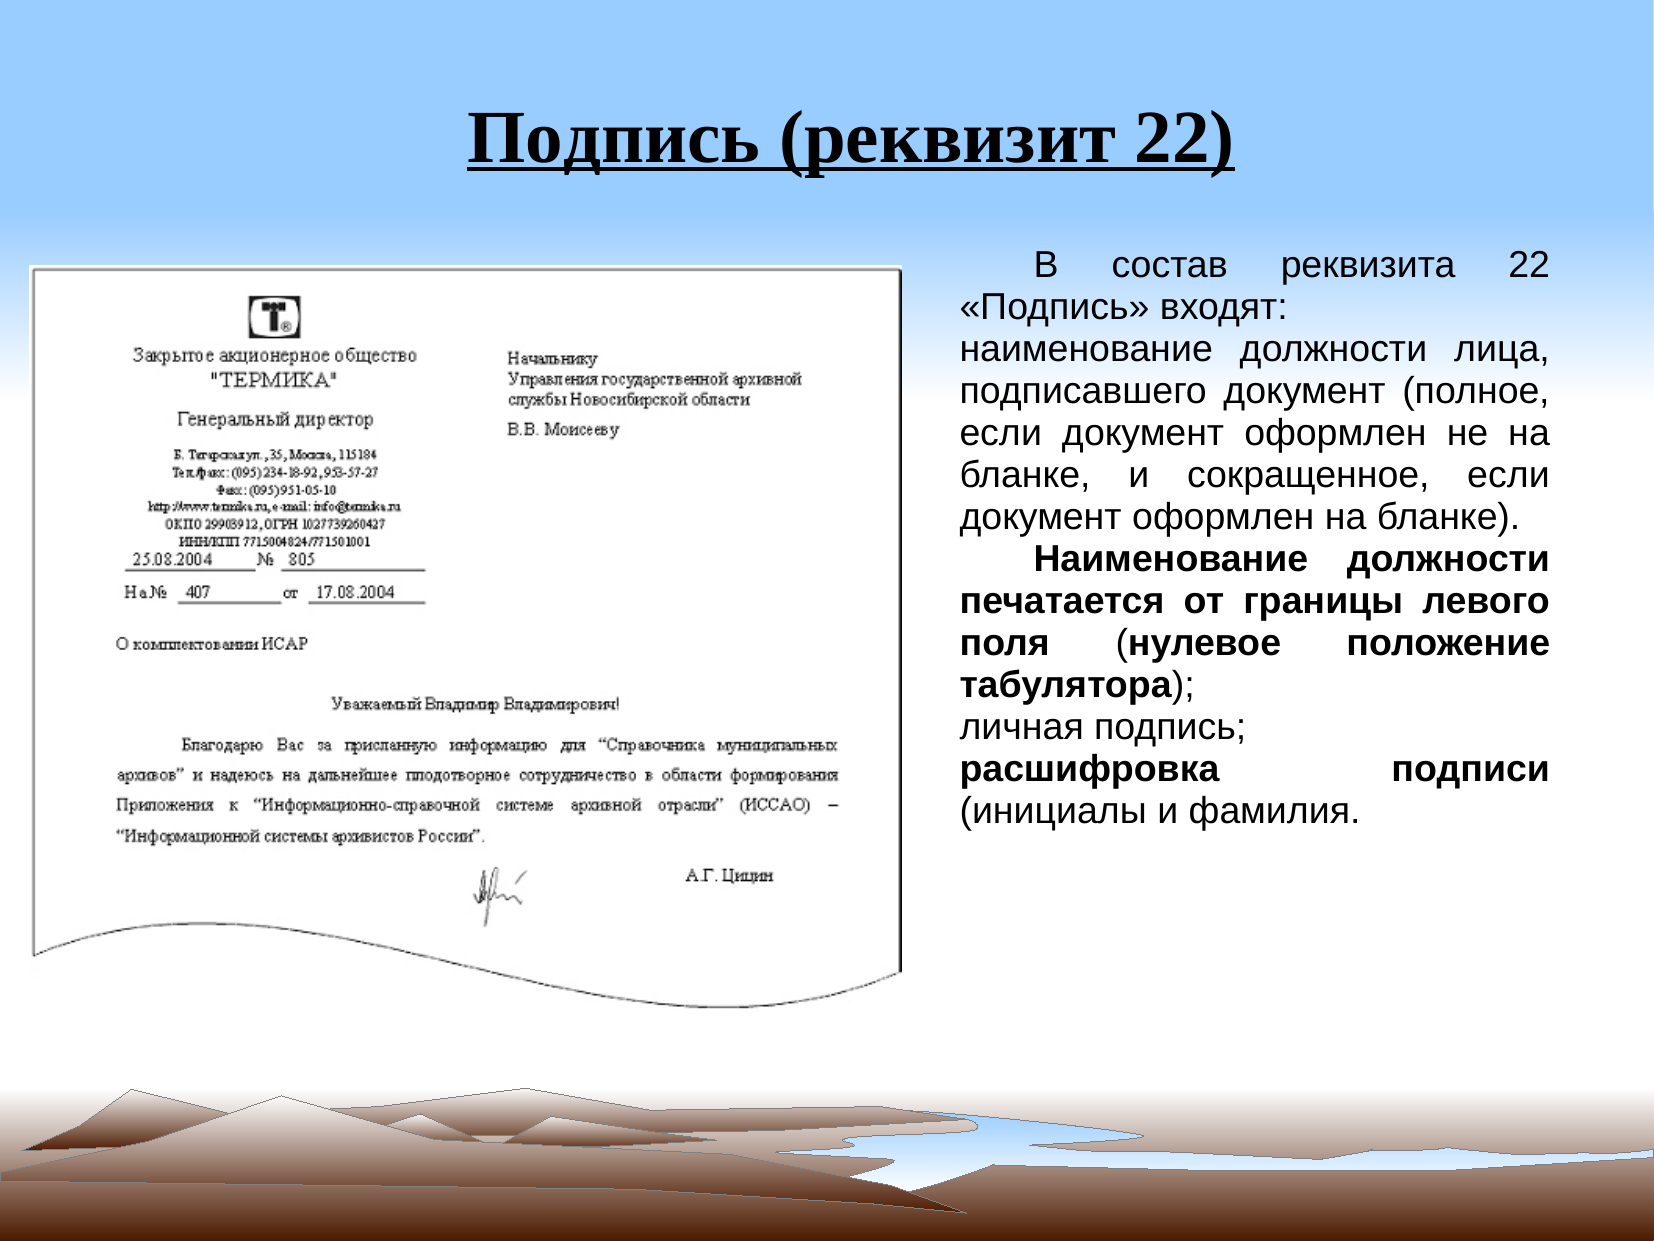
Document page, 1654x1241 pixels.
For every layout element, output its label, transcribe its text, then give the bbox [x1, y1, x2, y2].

picture [29, 265, 902, 1013]
text_box В состав реквизита 22 «Подпись» входят: наименование должности лица, подписавшего документ (полное, если документ оформлен не на бланке, и сокращенное, если документ оформлен на бланке). Наименование должности печатается от границы левого поля (нулевое положение табулятора); личная подпись; расшифровка подписи (инициалы и фамилия. [944, 236, 1595, 1034]
title Подпись (реквизит 22) [123, 43, 1536, 232]
